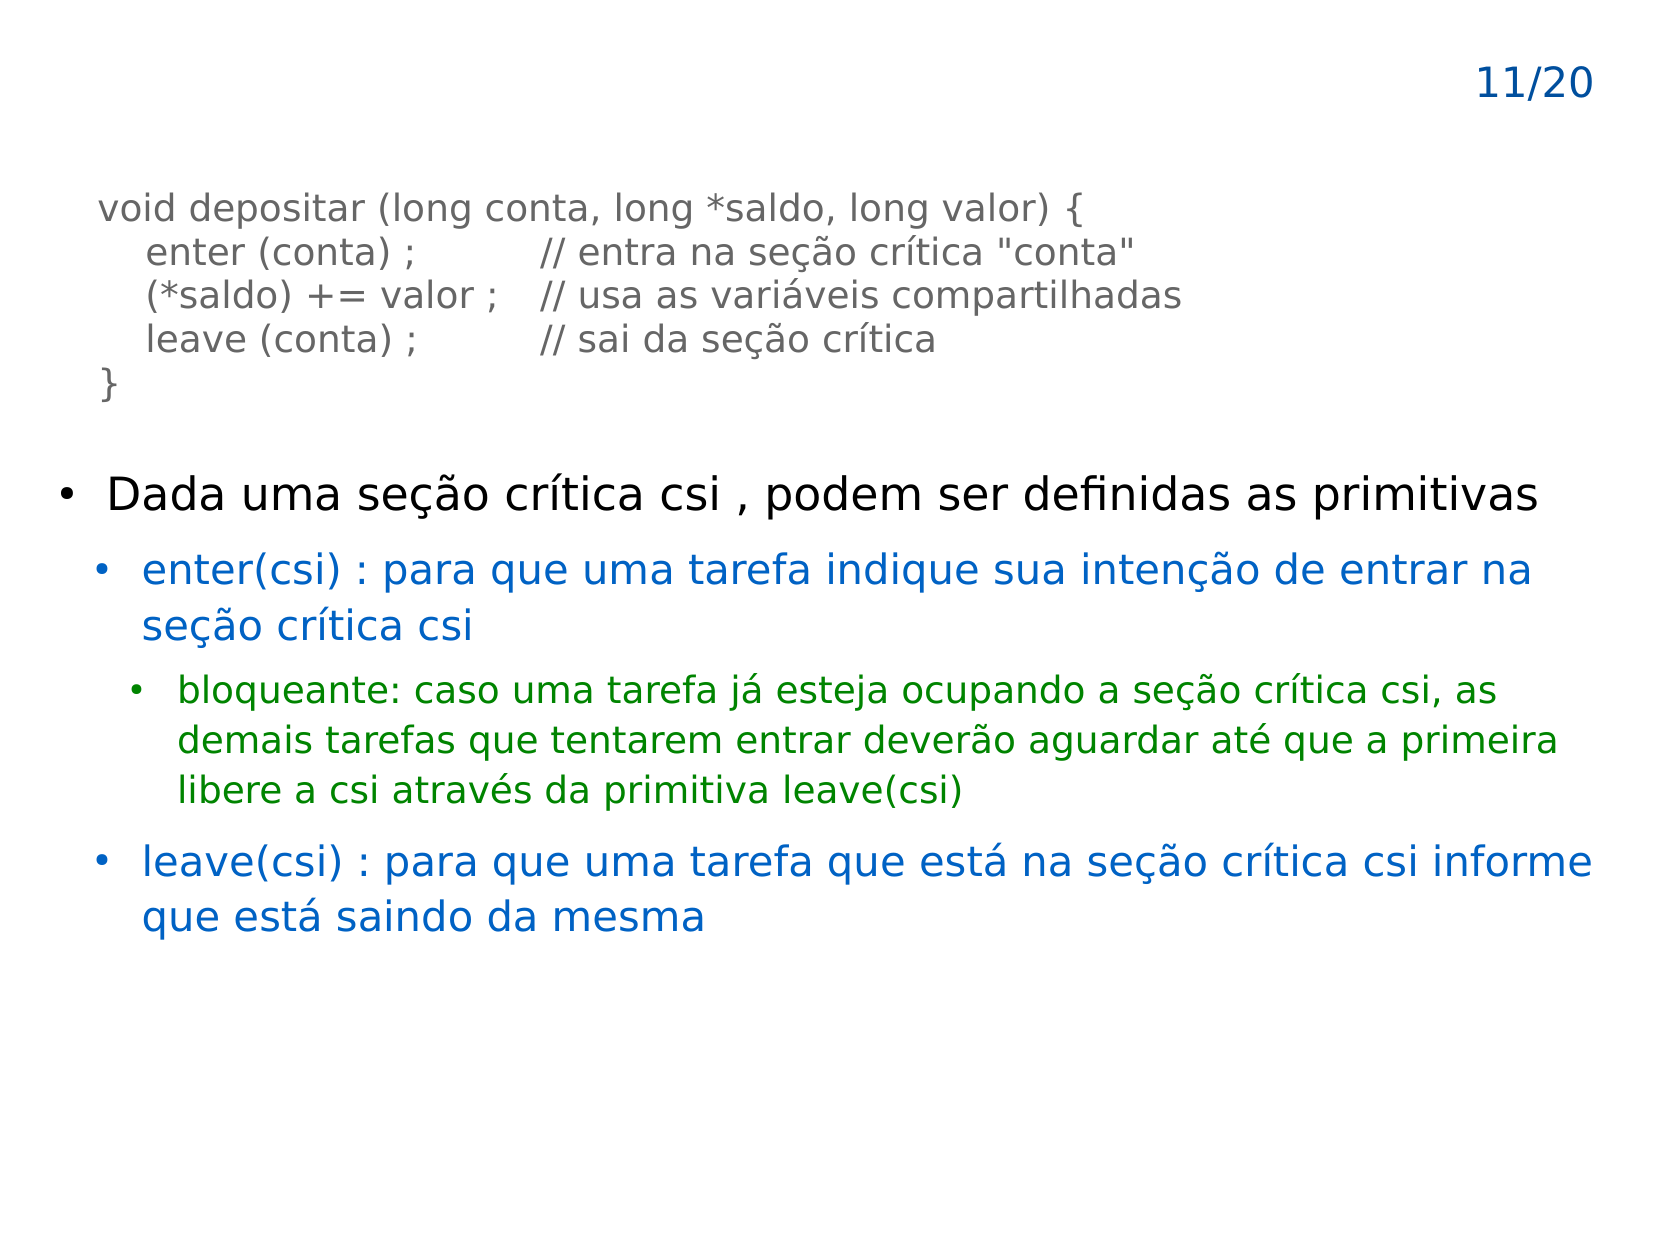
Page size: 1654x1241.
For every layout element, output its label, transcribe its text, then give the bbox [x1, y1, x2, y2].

list Dada uma seção crítica csi , podem ser definidas as primitivas enter(csi) : para que uma tarefa indique sua intenção de entrar na seção crítica csi bloqueante: caso uma tarefa já esteja ocupando a seção crítica csi, as demais tarefas que tentarem entrar deverão aguardar até que a primeira libere a csi através da primitiva leave(csi) leave(csi) : para que uma tarefa que está na seção crítica csi informe que está saindo da mesma [59, 459, 1595, 1211]
text_box void depositar (long conta, long *saldo, long valor) { enter (conta) ; // entra na seção crítica "conta" (*saldo) += valor ; // usa as variáveis compartilhadas leave (conta) ; // sai da seção crítica } [82, 179, 1321, 413]
